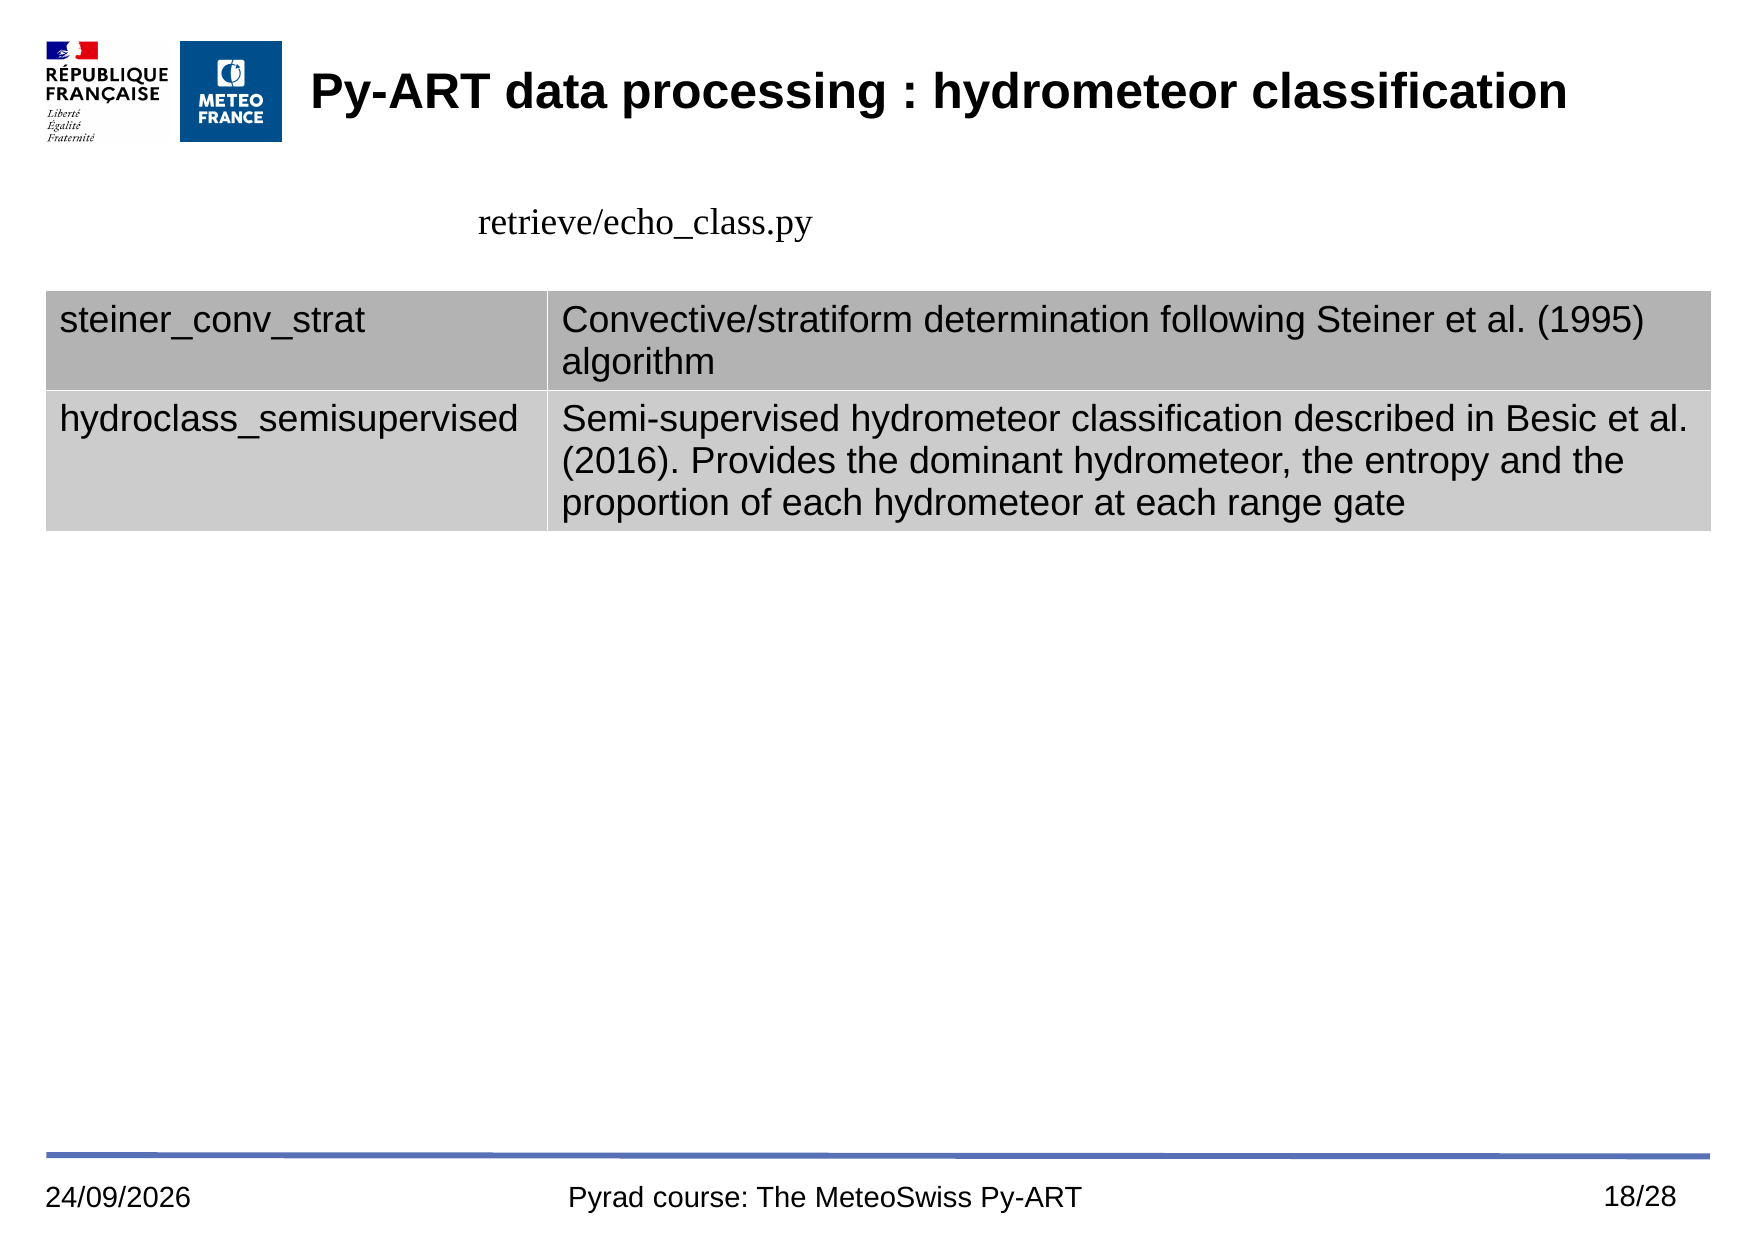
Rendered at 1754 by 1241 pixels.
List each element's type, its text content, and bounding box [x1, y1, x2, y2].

picture [180, 41, 282, 142]
title Py-ART data processing : hydrometeor classification [310, 40, 1697, 142]
table_cell Semi-supervised hydrometeor classification described in Besic et al. (2016). Provides the dominant hydrometeor, the entropy and the proportion of each hydrometeor at each range gate [548, 391, 1711, 531]
table_cell hydroclass_semisupervised [46, 391, 547, 531]
picture [46, 41, 172, 142]
text_box retrieve/echo_class.py [463, 193, 829, 251]
table_header Convective/stratiform determination following Steiner et al. (1995) algorithm [548, 291, 1711, 390]
table_header steiner_conv_strat [46, 291, 547, 390]
